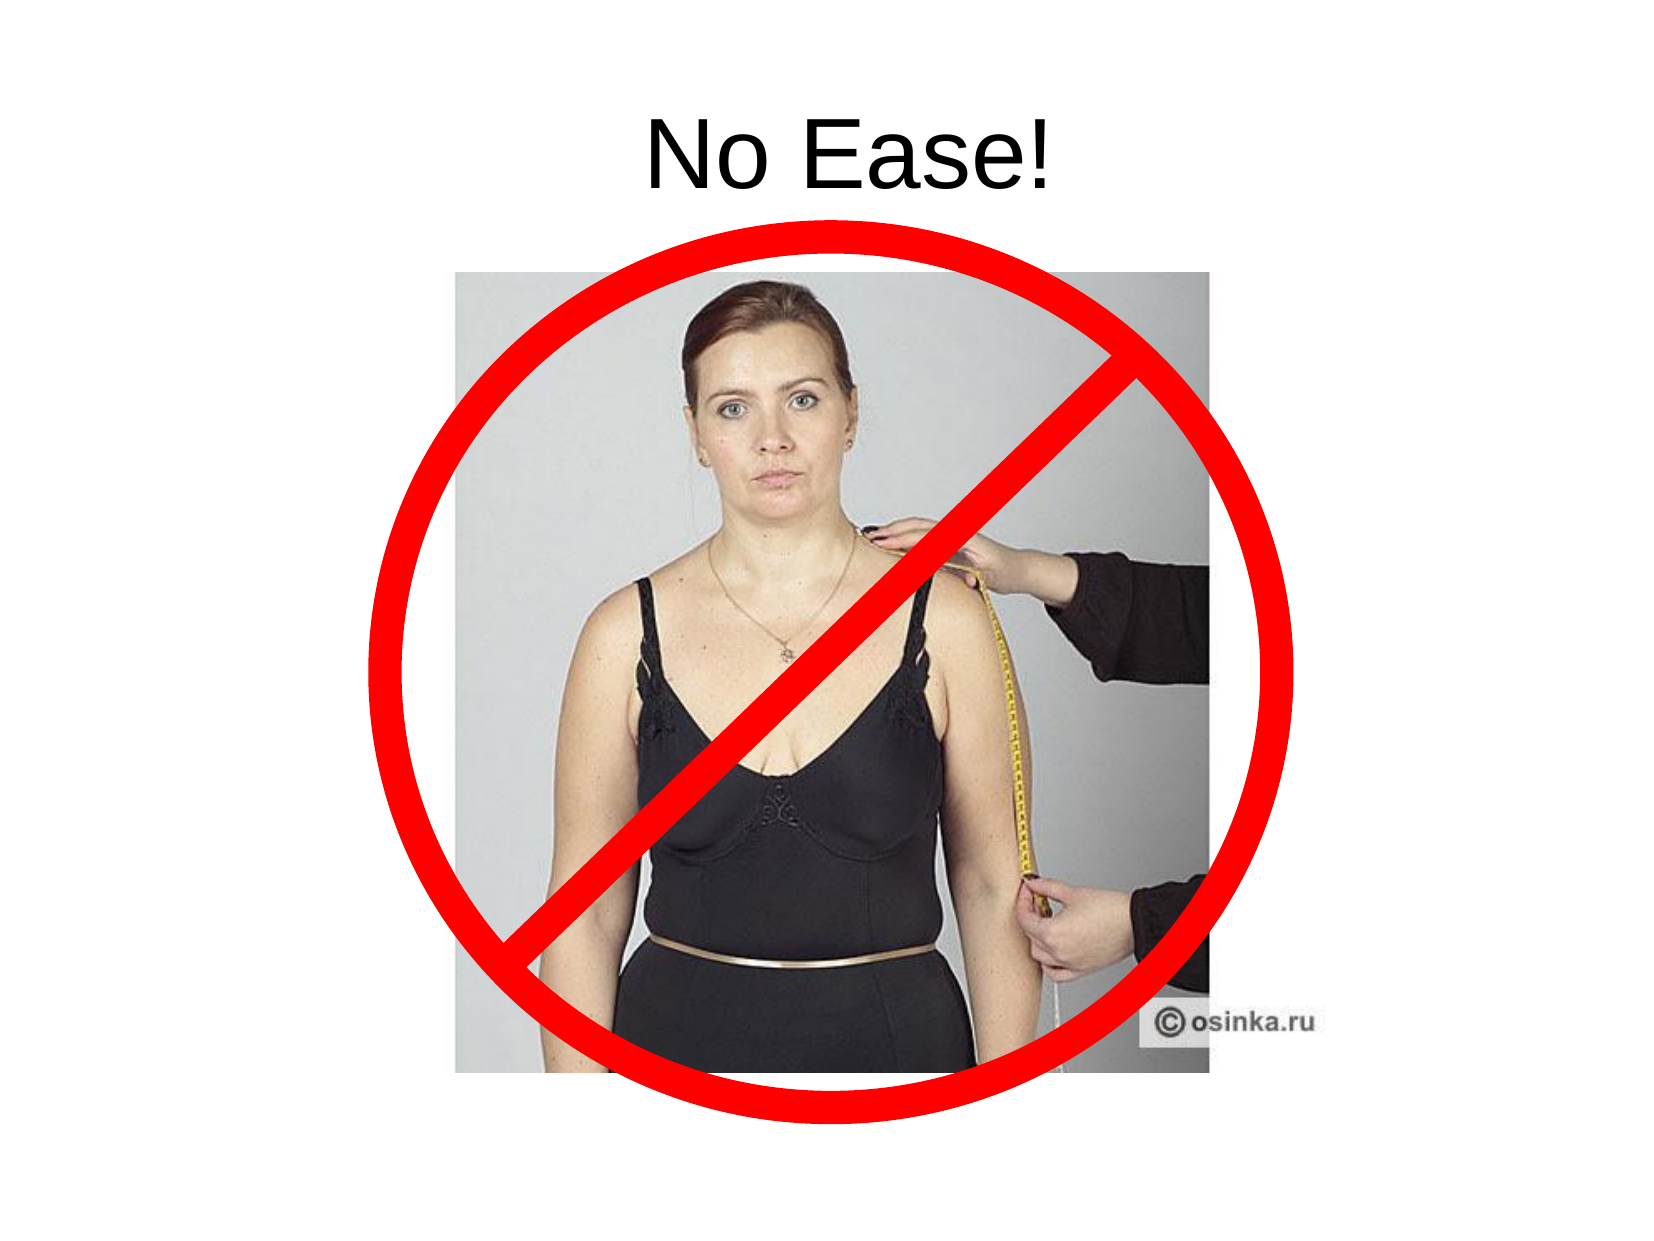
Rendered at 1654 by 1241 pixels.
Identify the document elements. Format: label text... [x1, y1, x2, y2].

text_box No Ease! [288, 97, 1336, 144]
picture [221, 144, 1441, 1201]
